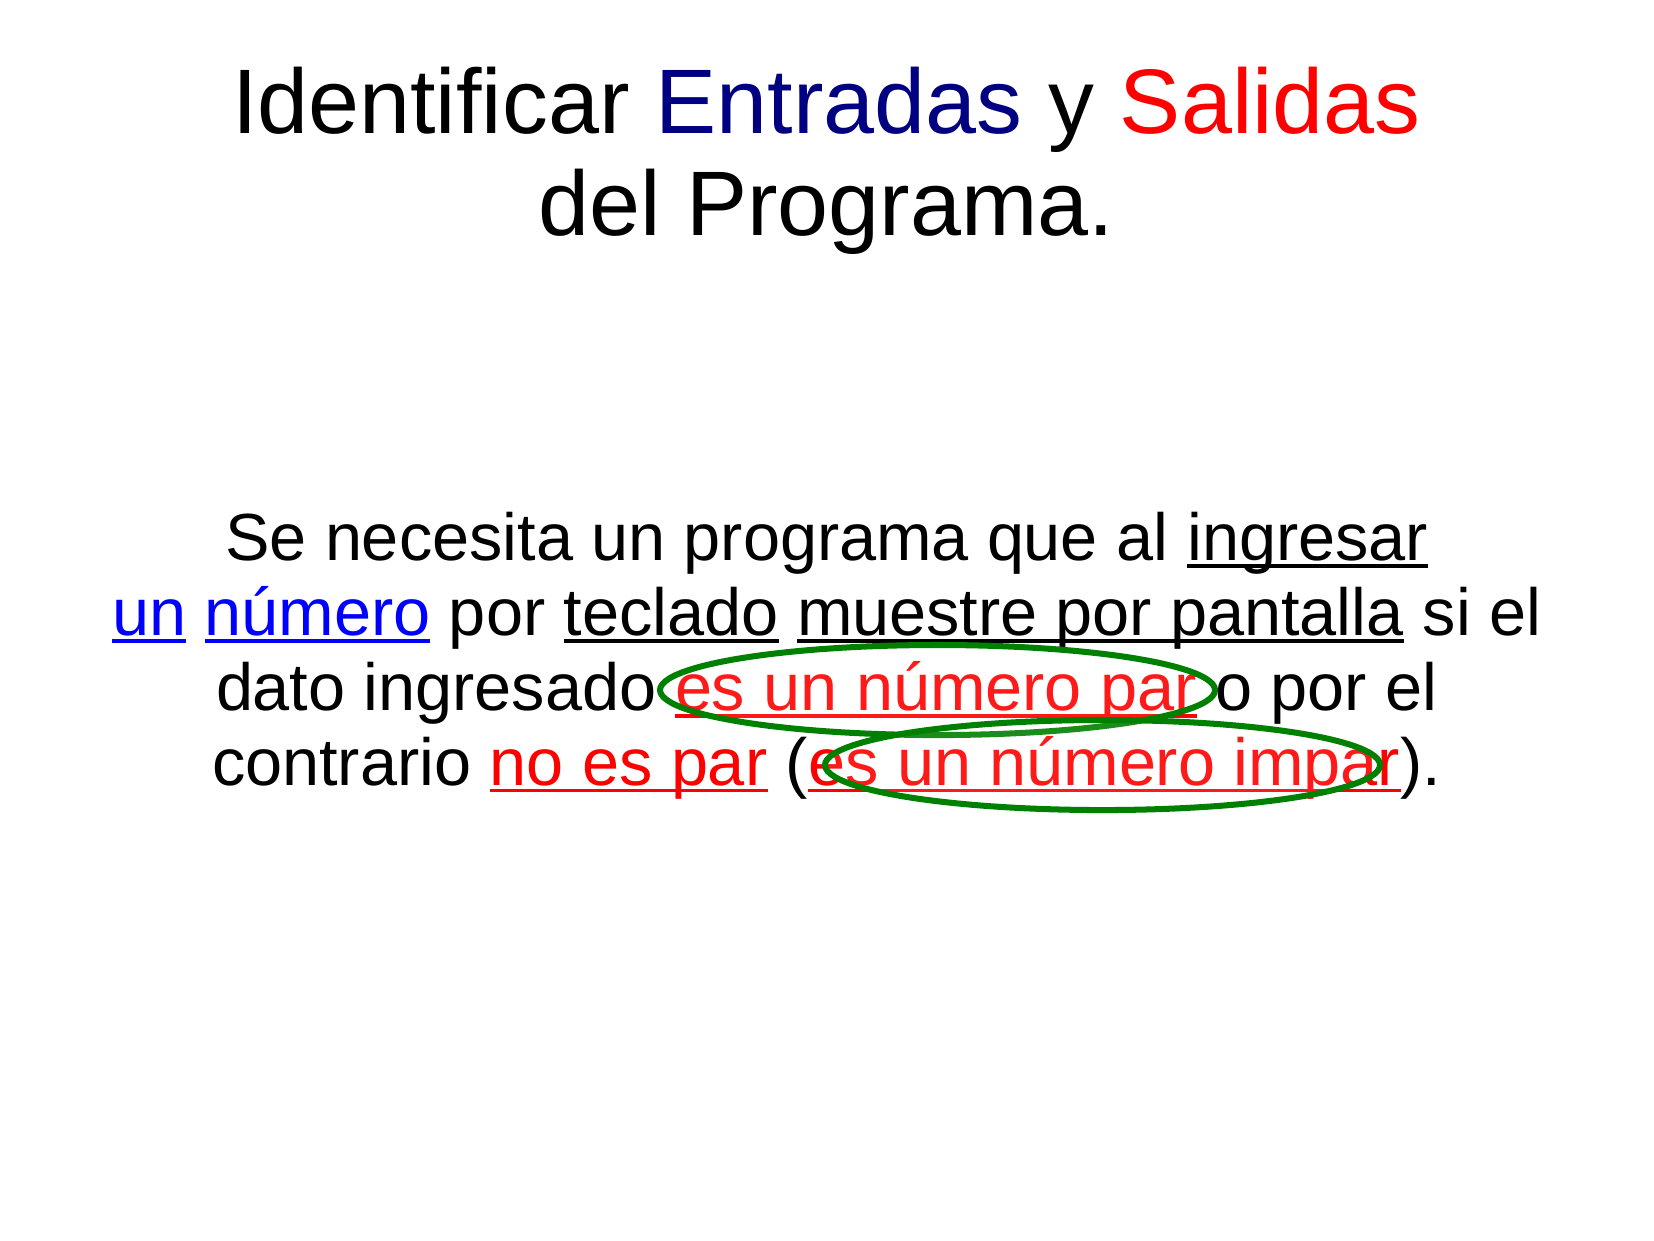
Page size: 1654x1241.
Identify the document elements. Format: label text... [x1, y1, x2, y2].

subtitle Se necesita un programa que al ingresar un número por teclado muestre por pantalla si el dato ingresado es un número par o por el contrario no es par (es un número impar). [82, 290, 1571, 1010]
title Identificar Entradas y Salidas del Programa. [82, 49, 1571, 257]
text_box [660, 645, 1381, 811]
